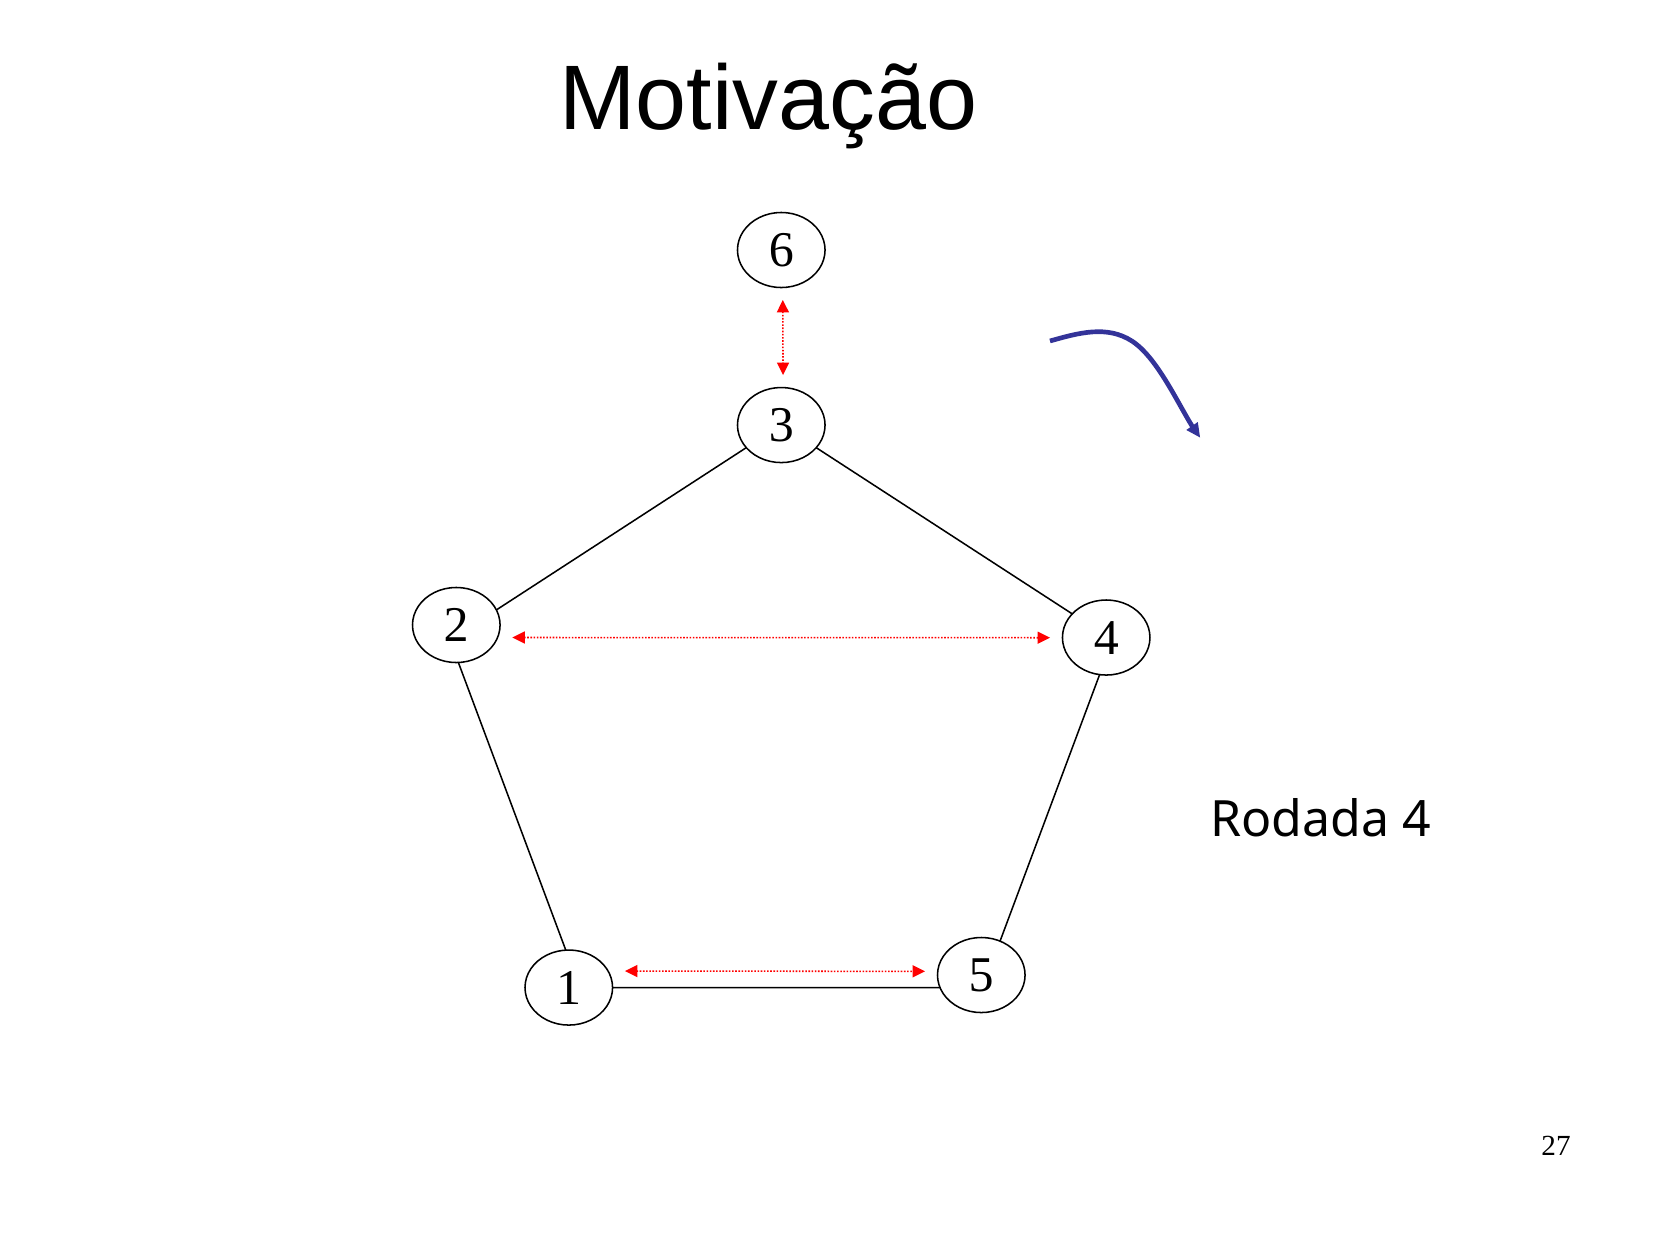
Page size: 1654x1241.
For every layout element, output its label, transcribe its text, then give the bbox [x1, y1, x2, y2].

text_box 5 [937, 937, 1026, 1013]
text_box 3 [737, 387, 826, 463]
text_box 6 [737, 212, 826, 288]
title Motivação [237, 38, 1300, 157]
text_box 1 [525, 950, 613, 1026]
text_box 2 [412, 587, 501, 663]
text_box Rodada 4 [1191, 774, 1451, 859]
text_box 4 [1062, 600, 1150, 676]
